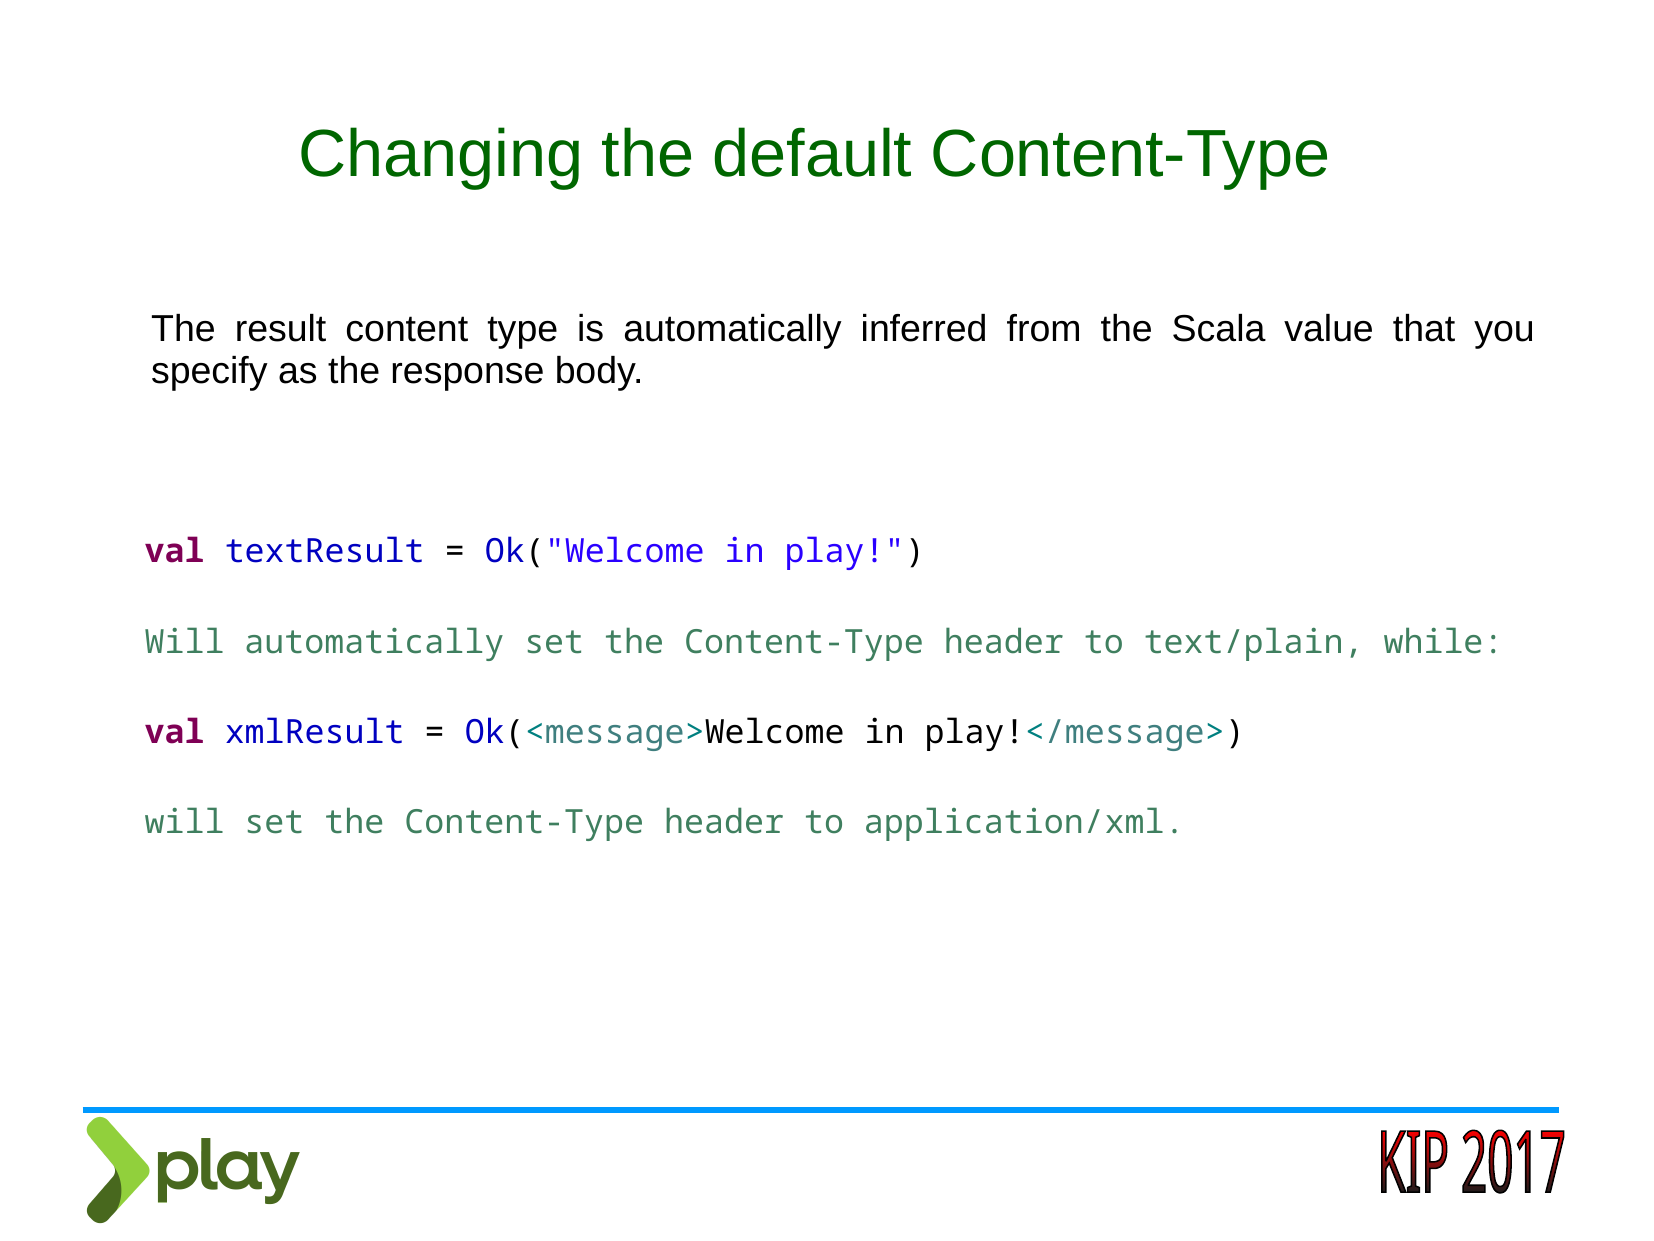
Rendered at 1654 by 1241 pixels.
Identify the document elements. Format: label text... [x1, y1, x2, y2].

picture [73, 1111, 308, 1229]
list The result content type is automatically inferred from the Scala value that you specify as the response body. [80, 307, 1536, 1027]
title Changing the default Content-Type [82, 49, 1548, 257]
text_box val textResult = Ok("Welcome in play!") Will automatically set the Content-Type header to text/plain, while: val xmlResult = Ok(<message>Welcome in play!</message>) will set the Content-Type header to application/xml. [129, 519, 1595, 851]
